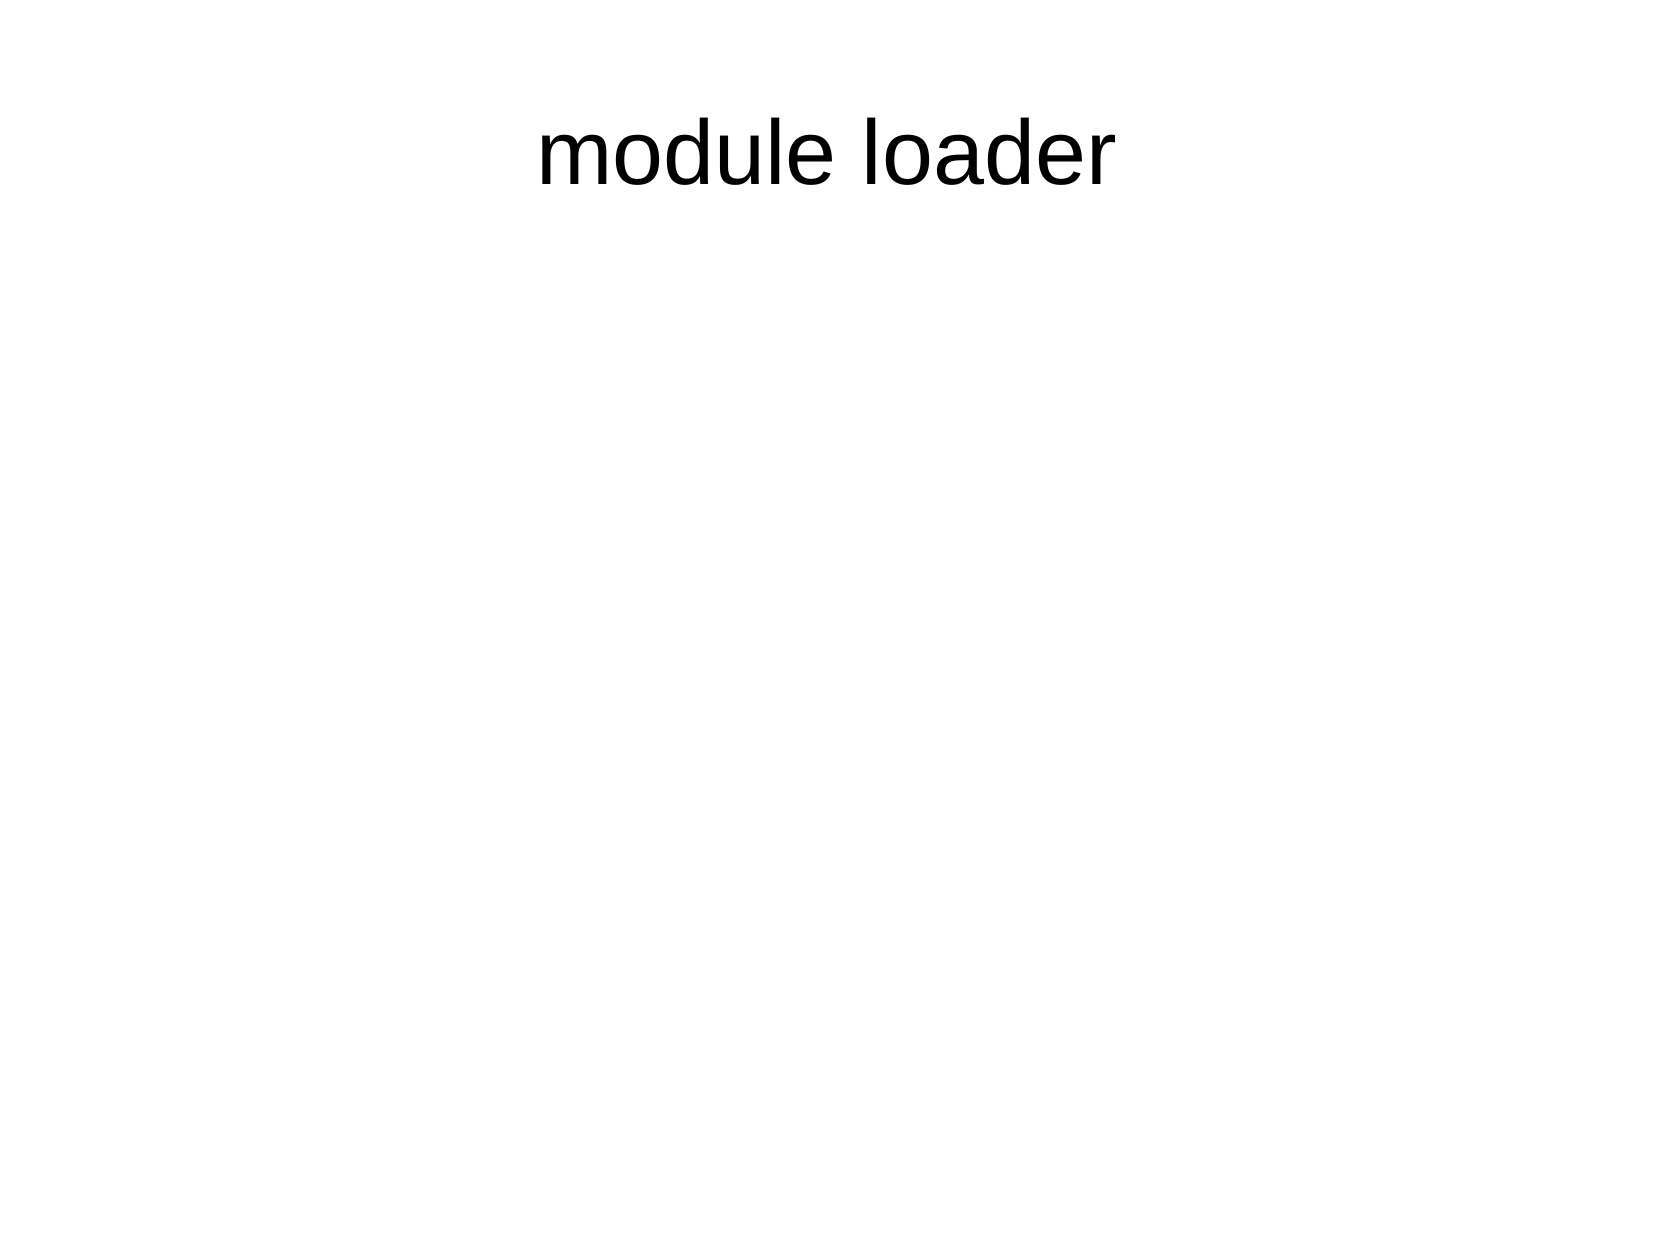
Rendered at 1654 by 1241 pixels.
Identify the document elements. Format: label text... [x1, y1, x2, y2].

title module loader [82, 49, 1571, 257]
